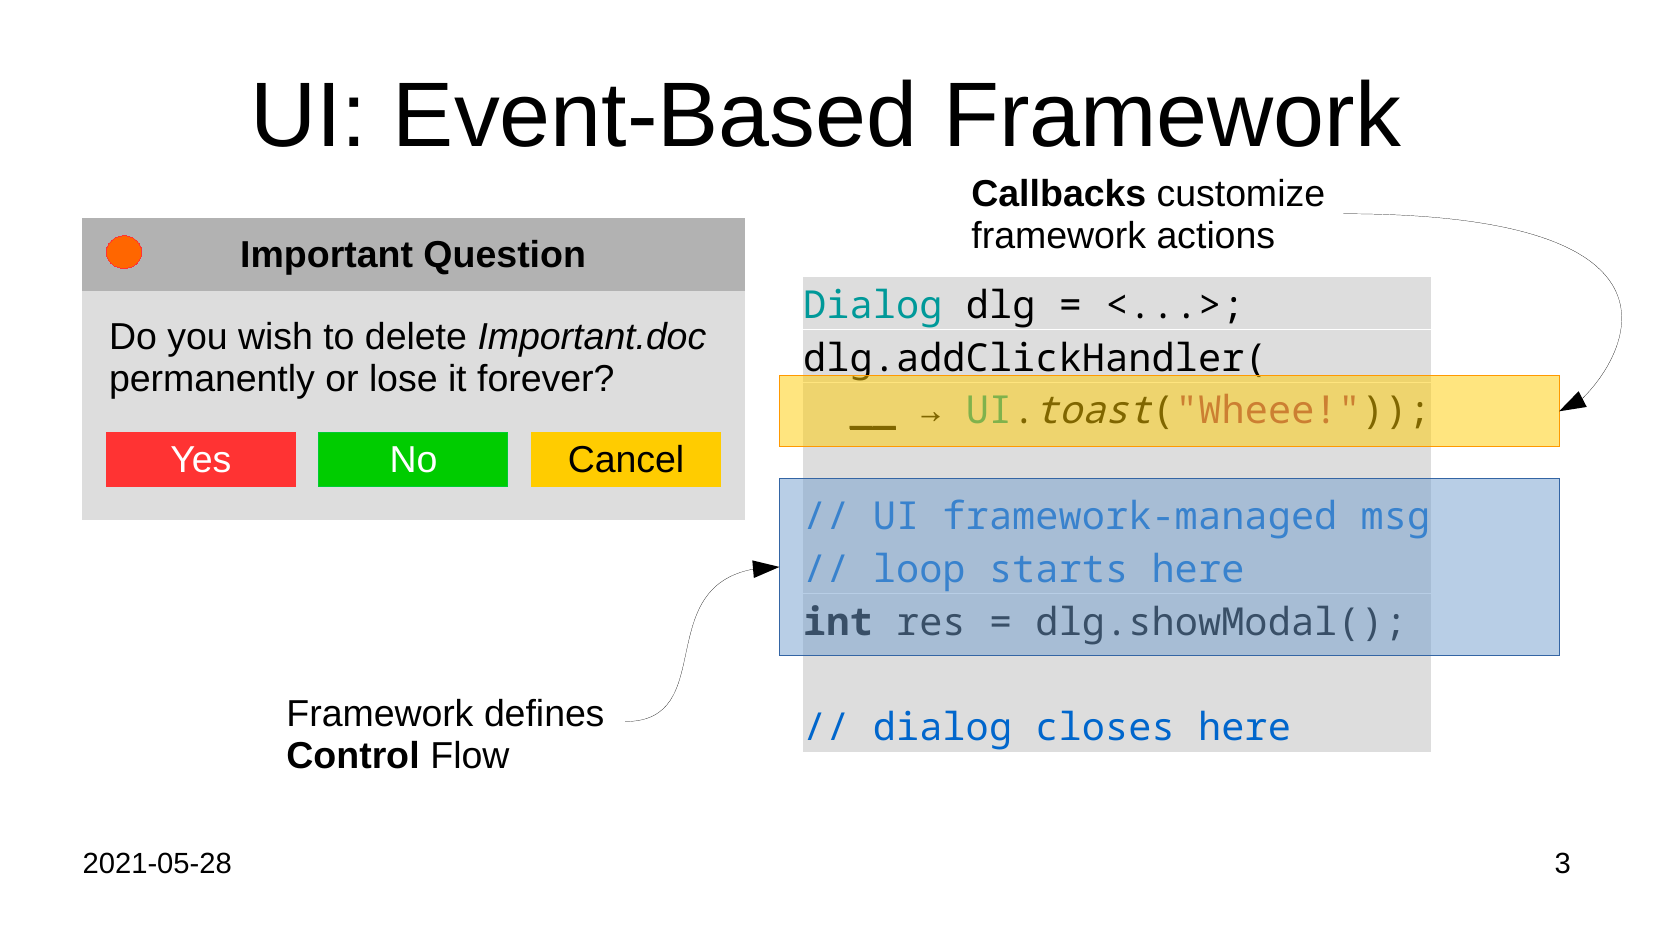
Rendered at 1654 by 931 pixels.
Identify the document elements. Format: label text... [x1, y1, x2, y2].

text_box [779, 375, 1560, 447]
list Dialog dlg = <...>; dlg.addClickHandler( __ → UI.toast("Wheee!")); // UI framework-managed msg // loop starts here int res = dlg.showModal(); // dialog closes here [803, 276, 1583, 409]
text_box [106, 235, 142, 269]
text_box No [318, 432, 508, 487]
text_box Cancel [531, 432, 721, 487]
text_box Callbacks customize framework actions [956, 165, 1382, 265]
text_box [779, 478, 1560, 656]
text_box Important Question [82, 218, 745, 291]
title UI: Event-Based Framework [82, 37, 1571, 193]
text_box [82, 291, 745, 520]
list Dialog dlg = <...>; dlg.addClickHandler( __ → UI.toast("Wheee!")); // UI framework-managed msg // loop starts here int res = dlg.showModal(); // dialog closes here [803, 408, 1583, 817]
text_box Do you wish to delete Important.doc permanently or lose it forever? [94, 308, 733, 411]
text_box Yes [106, 432, 296, 487]
text_box Framework defines Control Flow [271, 685, 626, 784]
